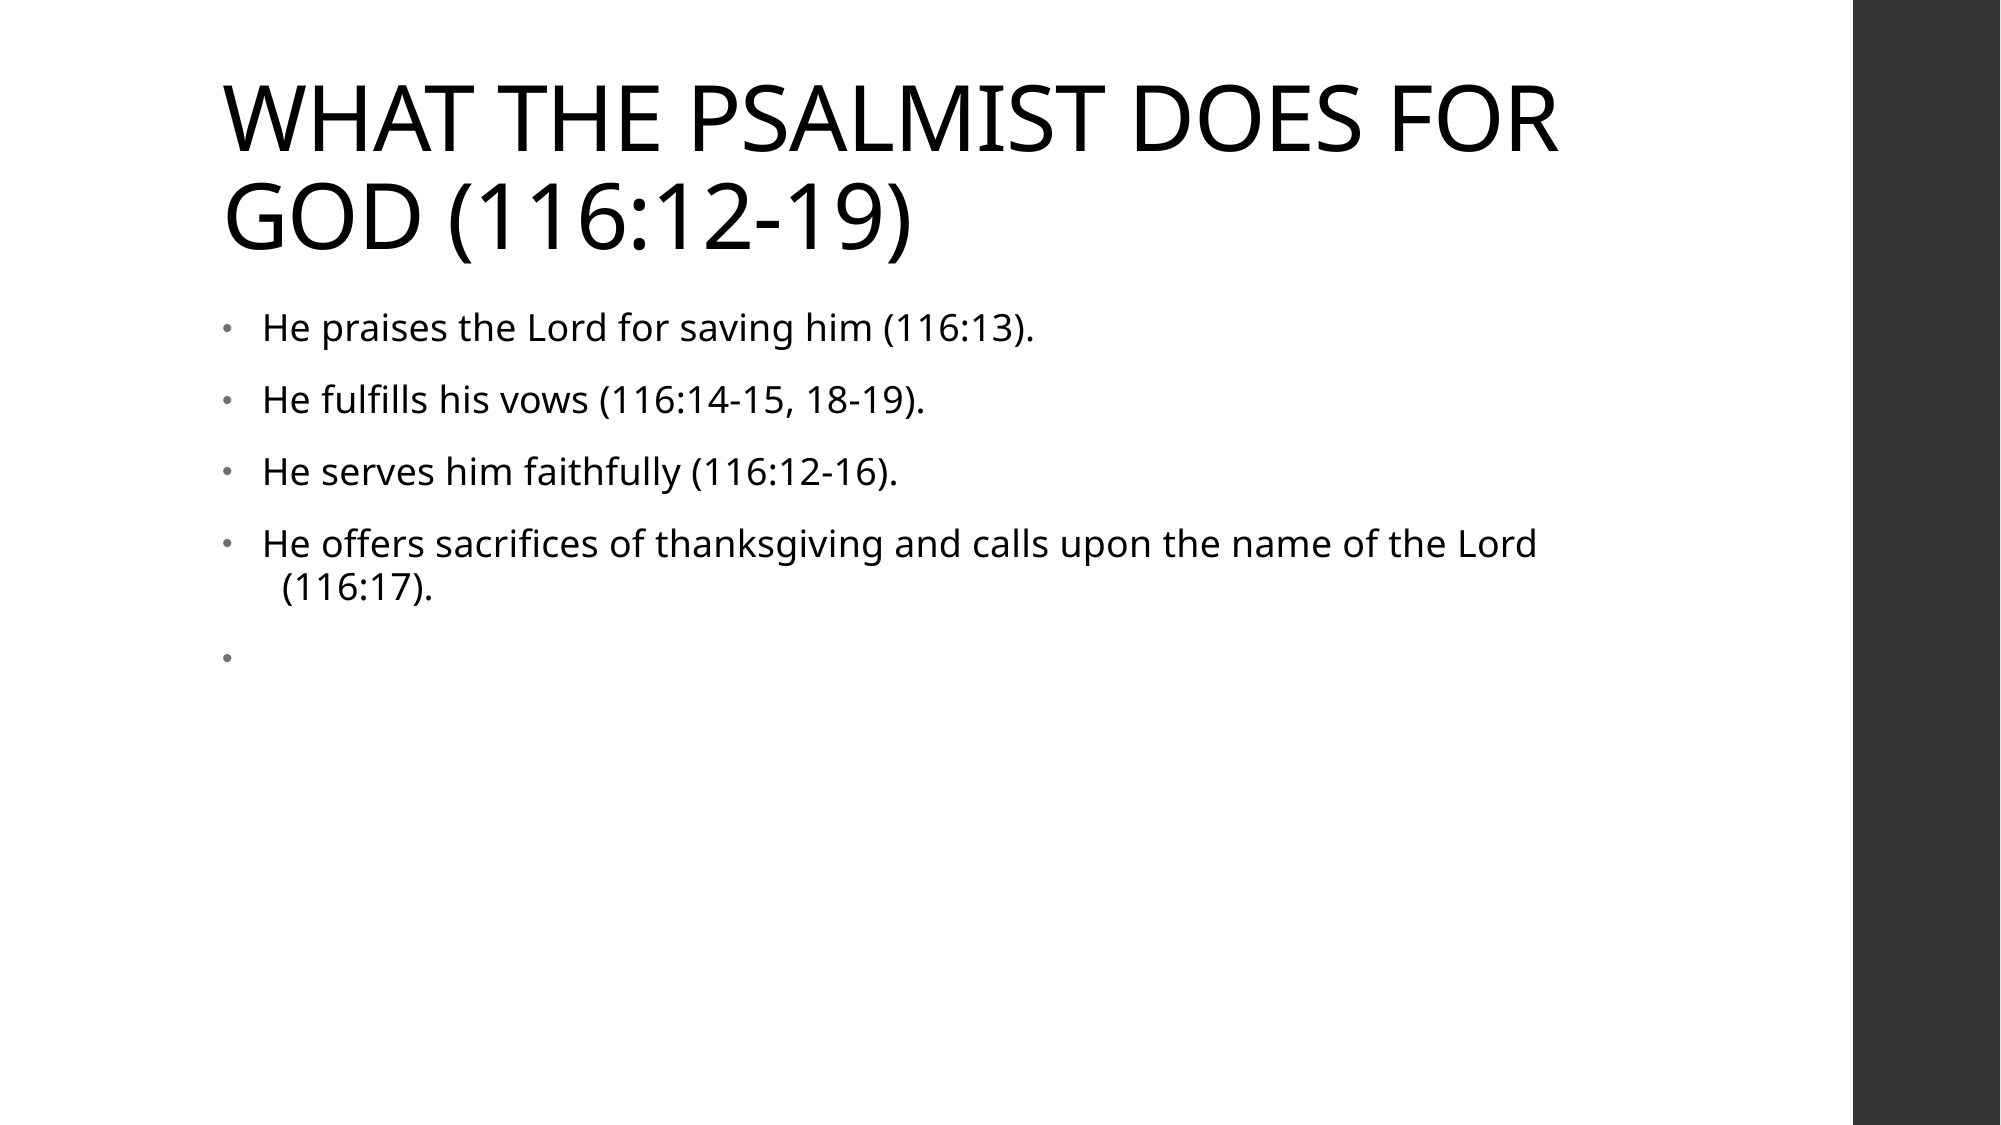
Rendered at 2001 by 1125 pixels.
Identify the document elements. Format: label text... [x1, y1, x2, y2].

title WHAT THE PSALMIST DOES FOR GOD (116:12-19) [206, 60, 1797, 278]
list He praises the Lord for saving him (116:13). He fulfills his vows (116:14-15, 18-19). He serves him faithfully (116:12-16). He offers sacrifices of thanksgiving and calls upon the name of the Lord (116:17). [206, 299, 1617, 1014]
